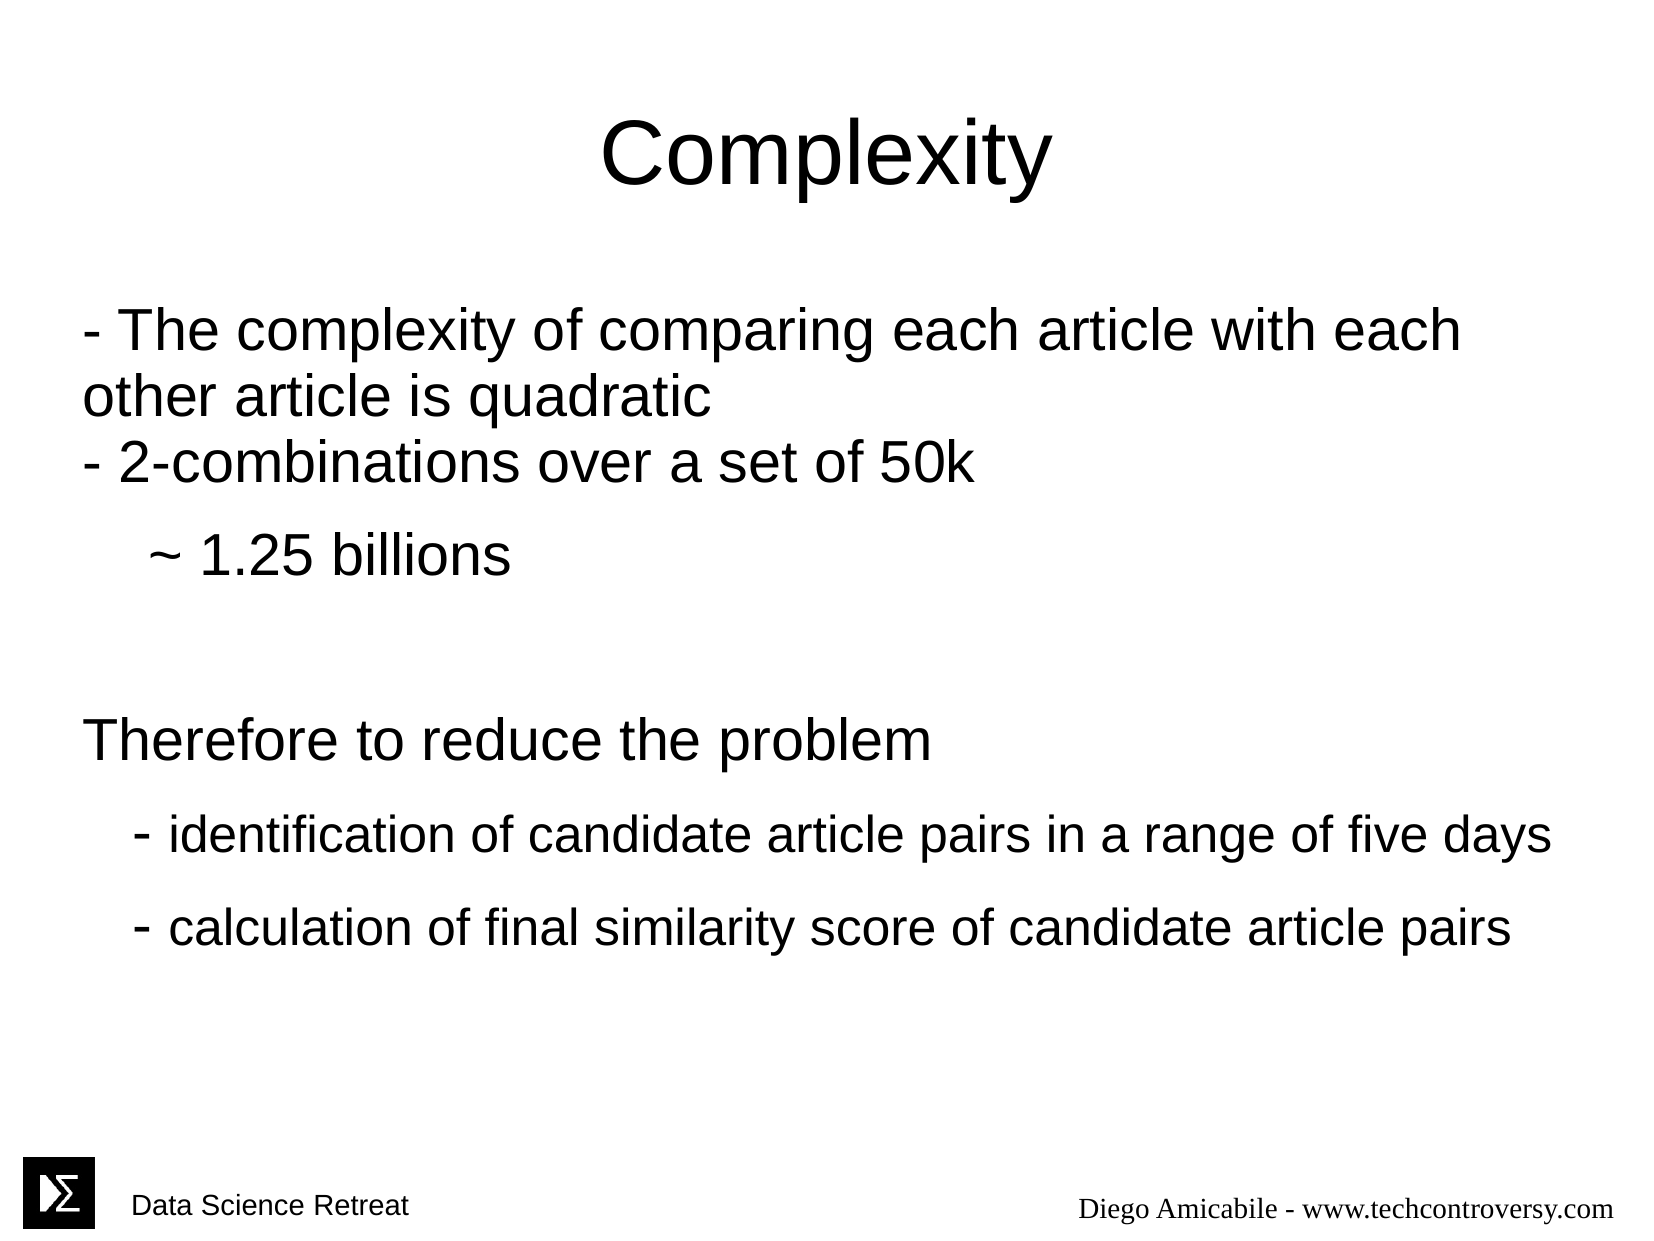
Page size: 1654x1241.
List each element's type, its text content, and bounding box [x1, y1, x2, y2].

title Complexity [82, 49, 1571, 257]
list - The complexity of comparing each article with each other article is quadratic - 2-combinations over a set of 50k ~ 1.25 billions Therefore to reduce the problem - identification of candidate article pairs in a range of five days - calculation of final similarity score of candidate article pairs [82, 296, 1571, 1016]
picture [23, 1157, 95, 1229]
